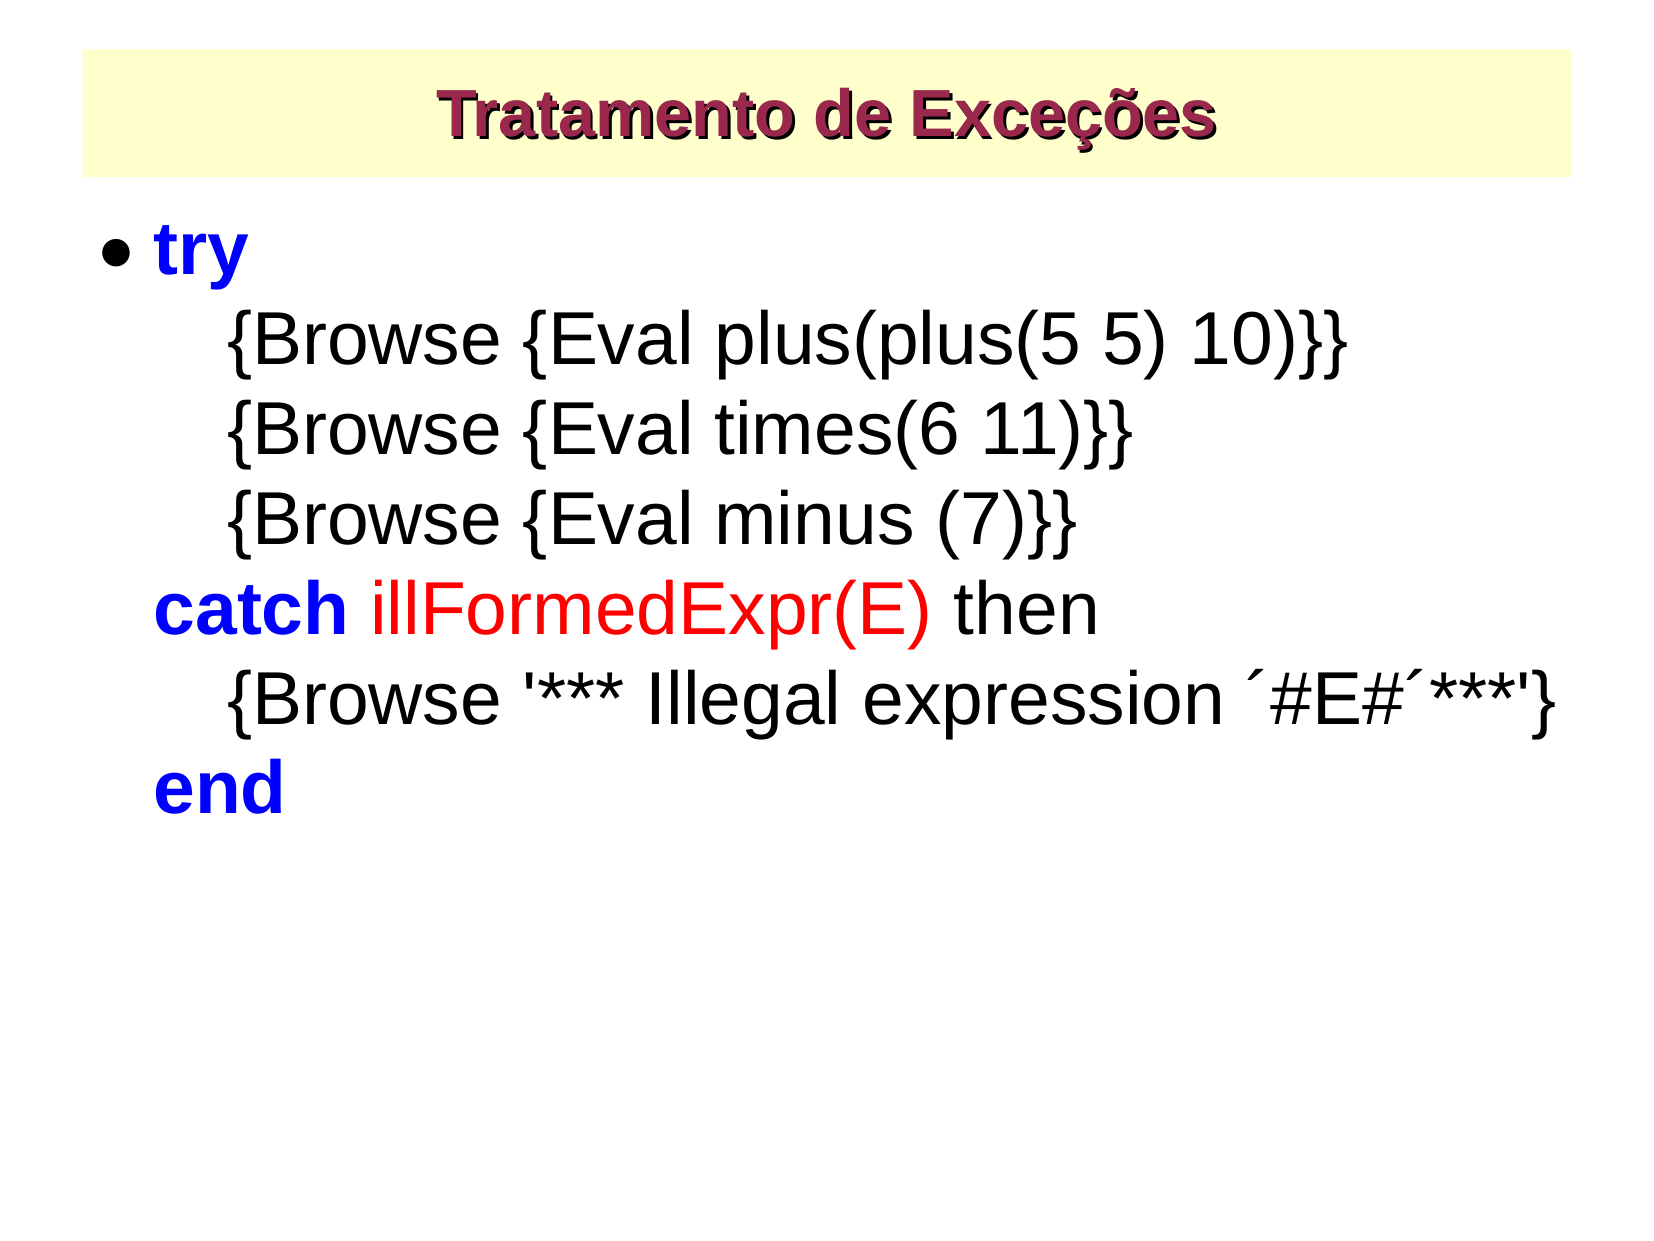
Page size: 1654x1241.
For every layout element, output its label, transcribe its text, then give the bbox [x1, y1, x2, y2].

list try {Browse {Eval plus(plus(5 5) 10)}} {Browse {Eval times(6 11)}} {Browse {Eval minus (7)}} catch illFormedExpr(E) then {Browse '*** Illegal expression ´#E#´***'} end [82, 206, 1571, 1137]
title Tratamento de Exceções [82, 49, 1571, 178]
